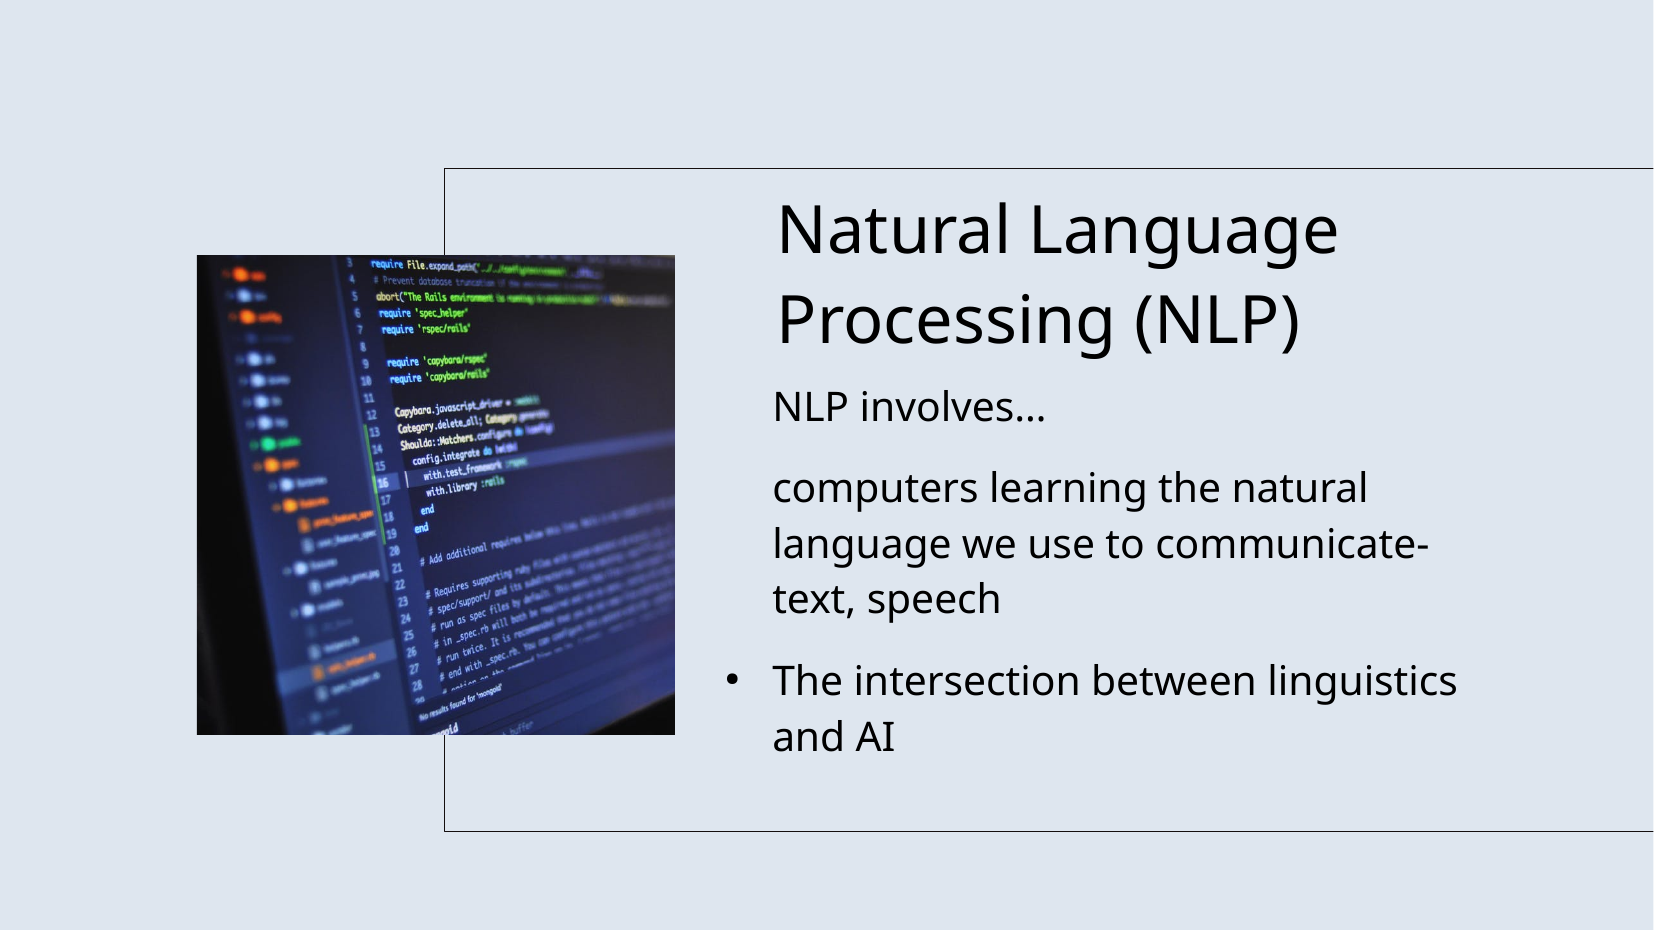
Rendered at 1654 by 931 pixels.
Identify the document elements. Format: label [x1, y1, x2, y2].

text_box [444, 168, 1654, 832]
picture [196, 255, 675, 735]
